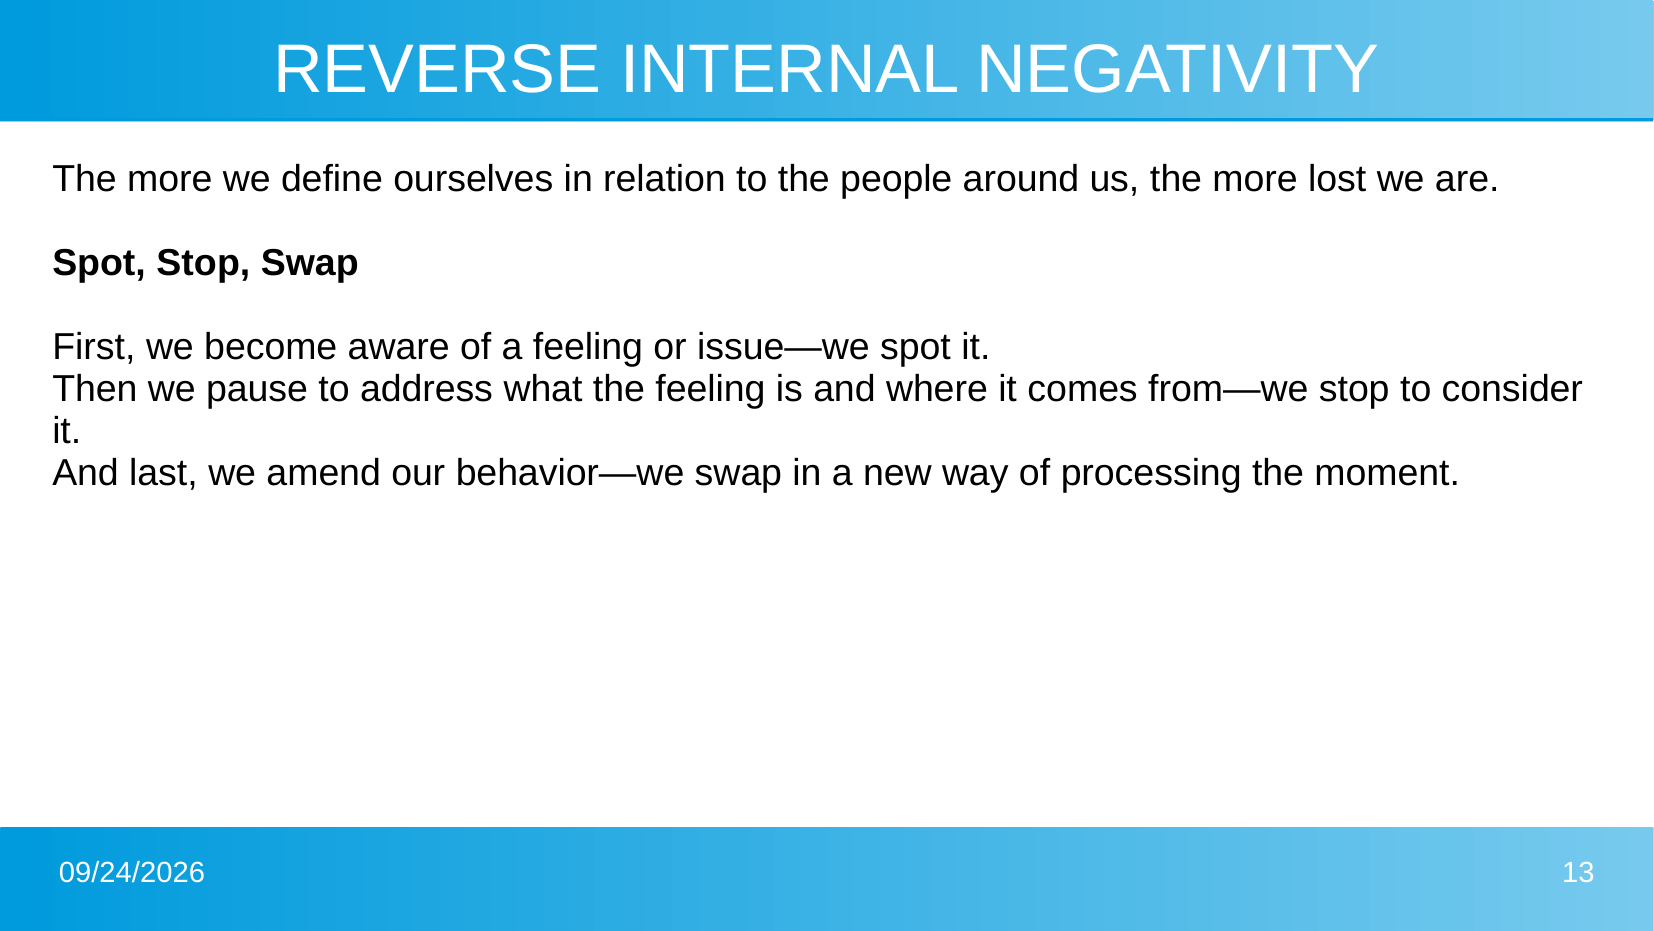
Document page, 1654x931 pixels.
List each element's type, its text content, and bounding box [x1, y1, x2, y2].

text_box The more we define ourselves in relation to the people around us, the more lost we are. Spot, Stop, Swap First, we become aware of a feeling or issue—we spot it. Then we pause to address what the feeling is and where it comes from—we stop to consider it. And last, we amend our behavior—we swap in a new way of processing the moment. [37, 150, 1613, 788]
title REVERSE INTERNAL NEGATIVITY [59, 29, 1595, 108]
